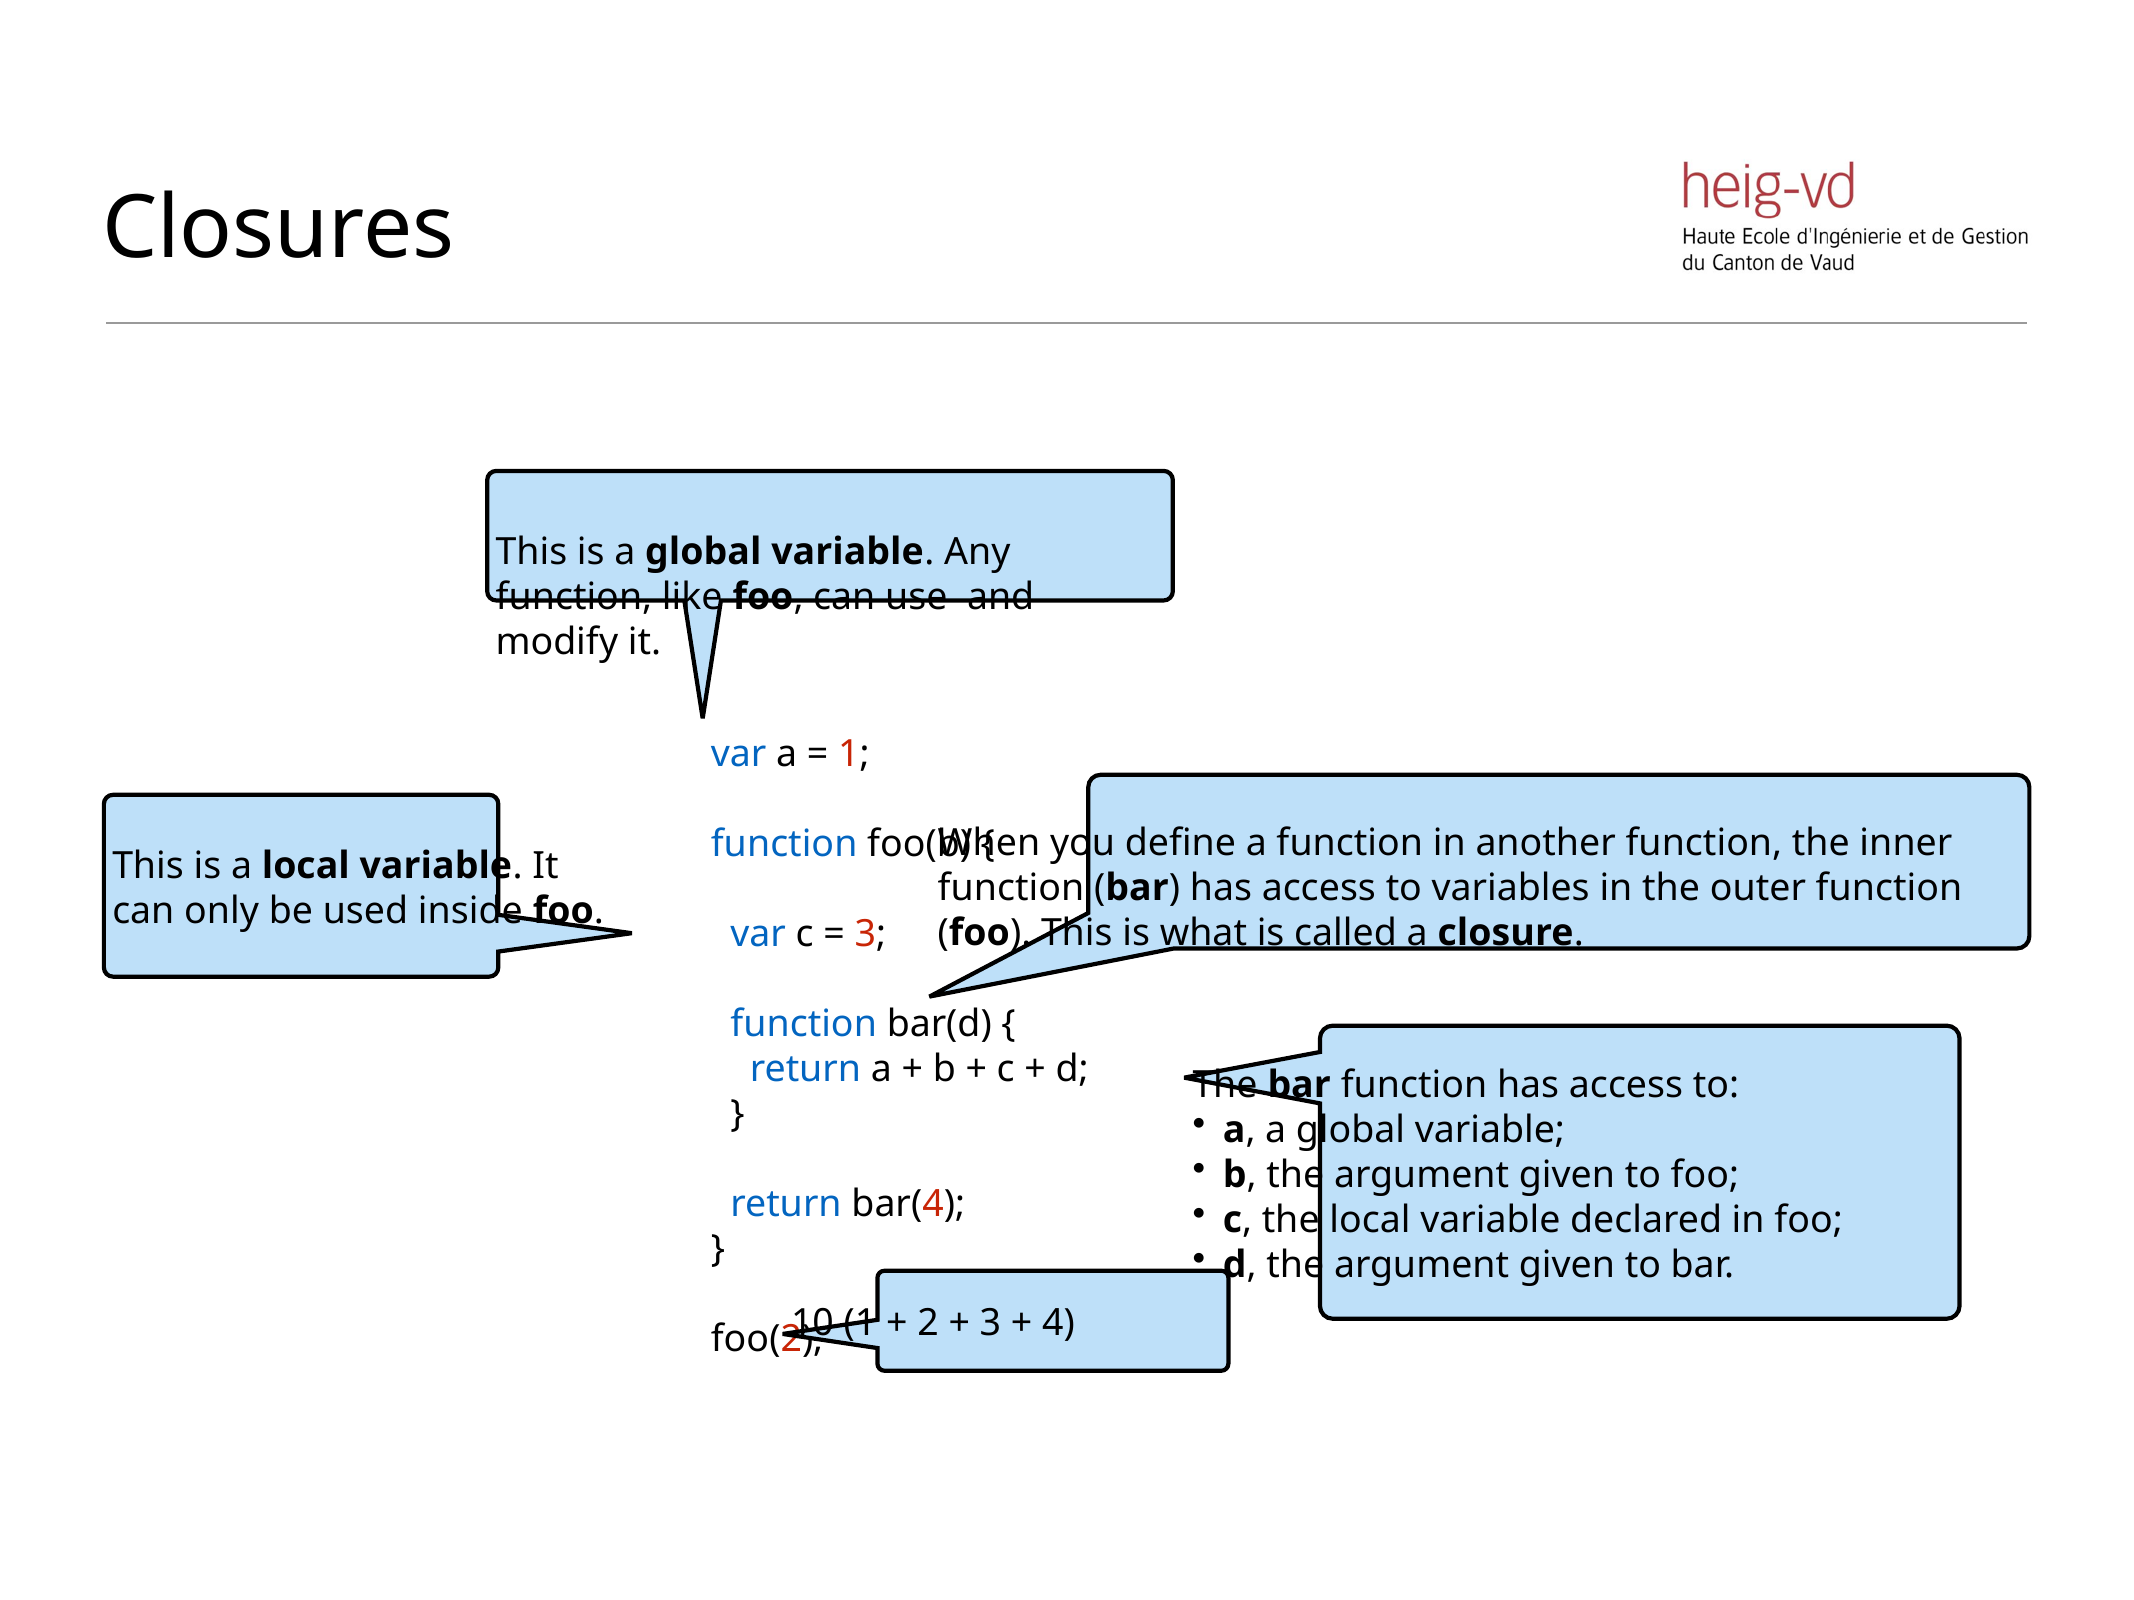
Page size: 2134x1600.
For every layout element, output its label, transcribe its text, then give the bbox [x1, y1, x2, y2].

text_box var a = 1; function foo(b) { var c = 3; function bar(d) { return a + b + c + d; } return bar(4); } foo(2); [702, 720, 1098, 1368]
text_box This is a global variable. Any function, like foo, can use and modify it. [487, 470, 1173, 719]
text_box The bar function has access to: a, a global variable; b, the argument given to foo; c, the local variable declared in foo; d, the argument given to bar. [1219, 1025, 1960, 1319]
text_box This is a local variable. It can only be used inside foo. [103, 794, 632, 977]
text_box When you define a function in another function, the inner function (bar) has access to variables in the outer function (foo). This is what is called a closure. [929, 774, 2030, 997]
text_box 10 (1 + 2 + 3 + 4) [782, 1270, 1229, 1371]
title Closures [93, 54, 2040, 284]
